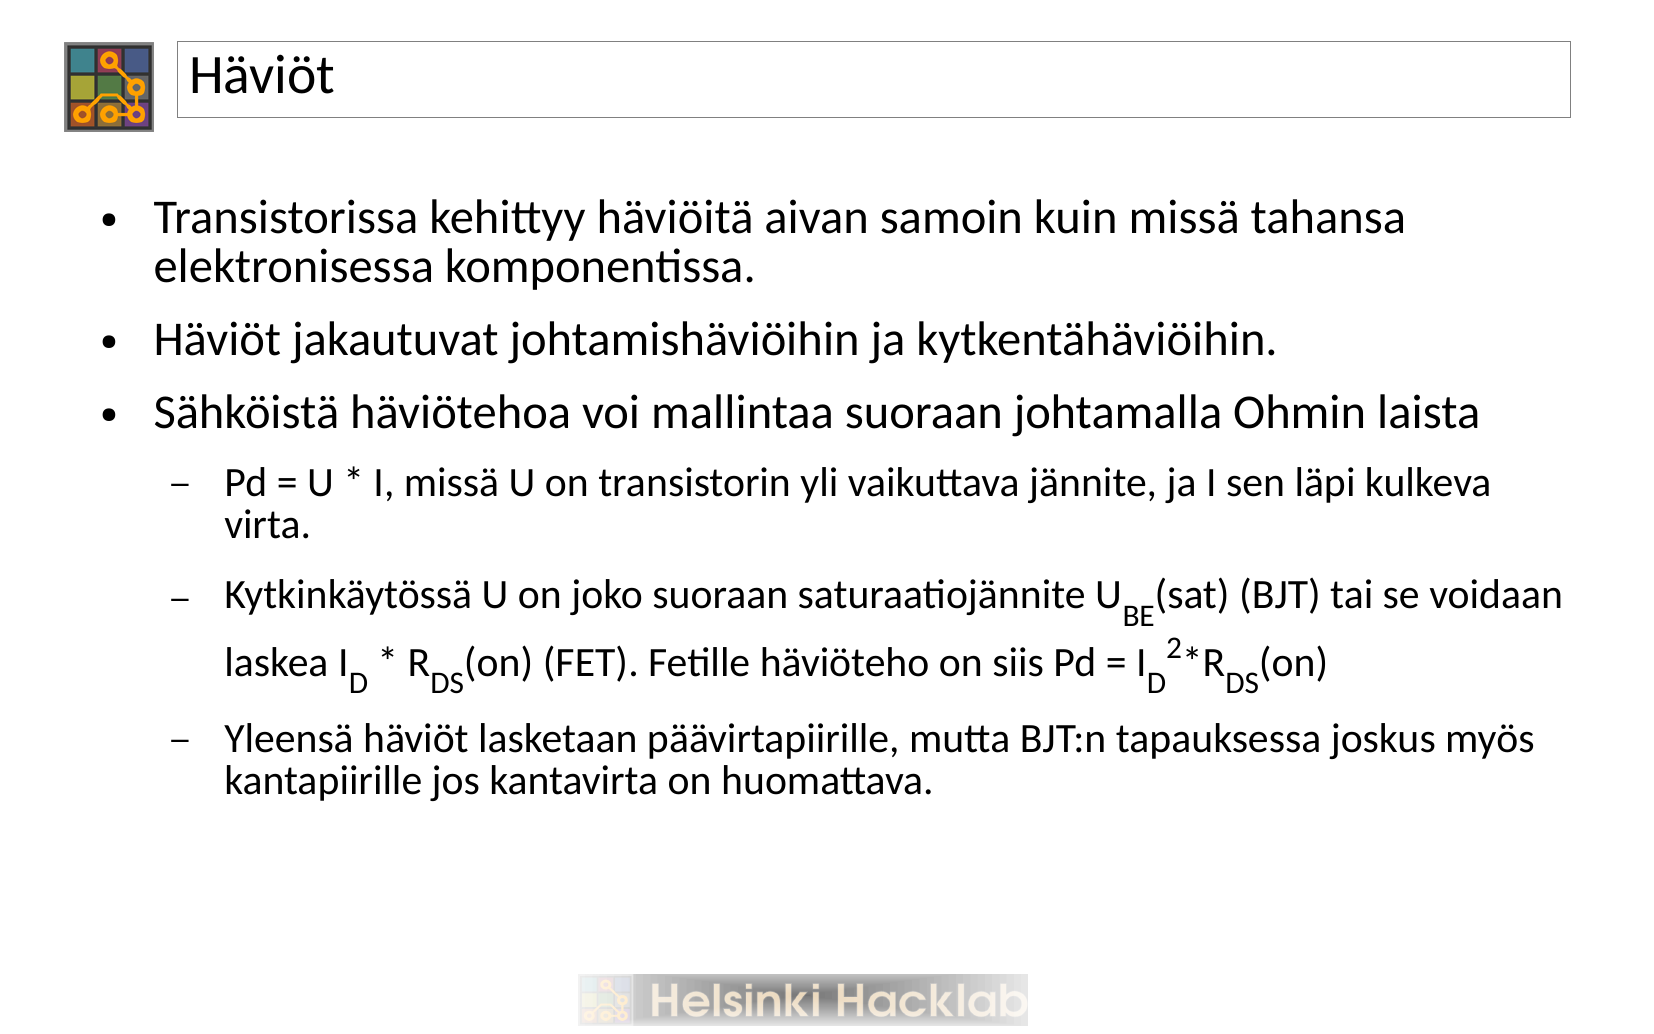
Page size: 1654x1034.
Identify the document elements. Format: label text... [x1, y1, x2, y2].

picture [64, 42, 154, 132]
title Häviöt [177, 41, 1571, 118]
list Transistorissa kehittyy häviöitä aivan samoin kuin missä tahansa elektronisessa komponentissa. Häviöt jakautuvat johtamishäviöihin ja kytkentähäviöihin. Sähköistä häviötehoa voi mallintaa suoraan johtamalla Ohmin laista Pd = U * I, missä U on transistorin yli vaikuttava jännite, ja I sen läpi kulkeva virta. Kytkinkäytössä U on joko suoraan saturaatiojännite UBE(sat) (BJT) tai se voidaan laskea ID * RDS(on) (FET). Fetille häviöteho on siis Pd = ID2*RDS(on) Yleensä häviöt lasketaan päävirtapiirille, mutta BJT:n tapauksessa joskus myös kantapiirille jos kantavirta on huomattava. [82, 196, 1571, 945]
